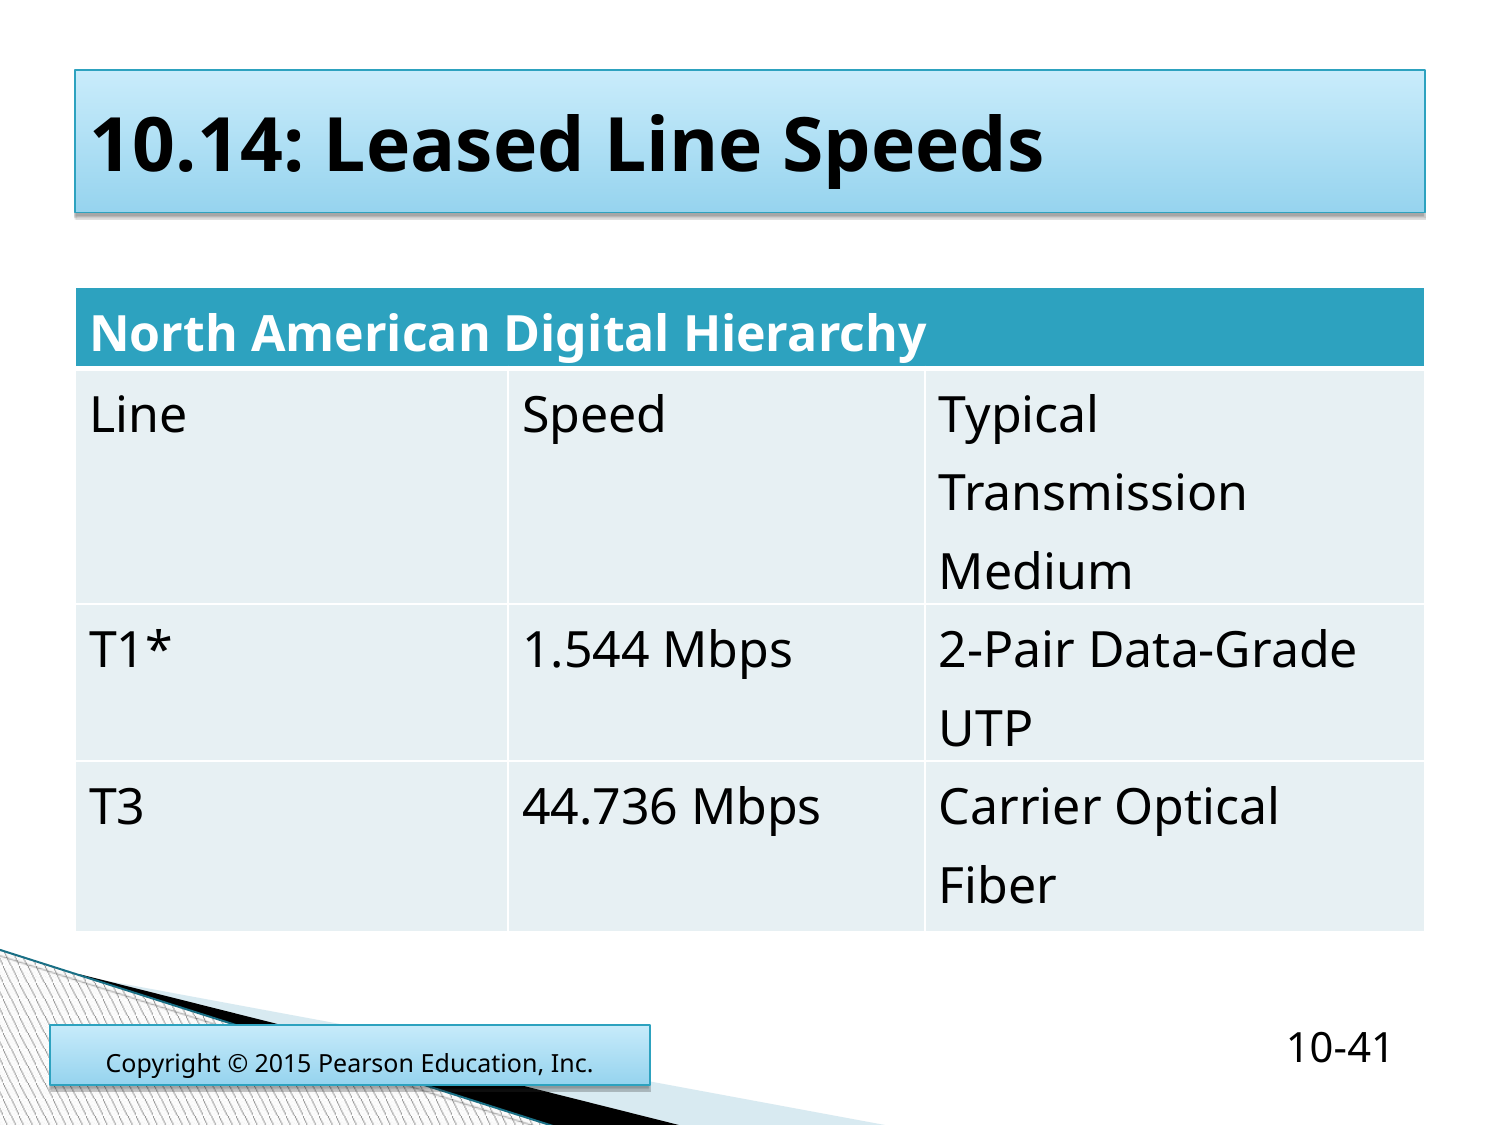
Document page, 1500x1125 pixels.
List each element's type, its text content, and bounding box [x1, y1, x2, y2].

picture [0, 952, 543, 1125]
table_cell 44.736 Mbps [509, 762, 924, 931]
table_cell Typical Transmission Medium [926, 371, 1424, 603]
table_cell Speed [509, 371, 924, 603]
table_header North American Digital Hierarchy [76, 288, 1424, 366]
title 10.14: Leased Line Speeds [75, 70, 1425, 213]
footer Copyright © 2015 Pearson Education, Inc. [50, 1025, 650, 1085]
table_cell T1* [76, 605, 507, 760]
table_cell 1.544 Mbps [509, 605, 924, 760]
slide_number 10-<number> [1149, 1025, 1410, 1085]
table_cell Carrier Optical Fiber [926, 762, 1424, 931]
table_cell Line [76, 371, 507, 603]
table_cell T3 [76, 762, 507, 931]
table_cell 2-Pair Data-Grade UTP [926, 605, 1424, 760]
